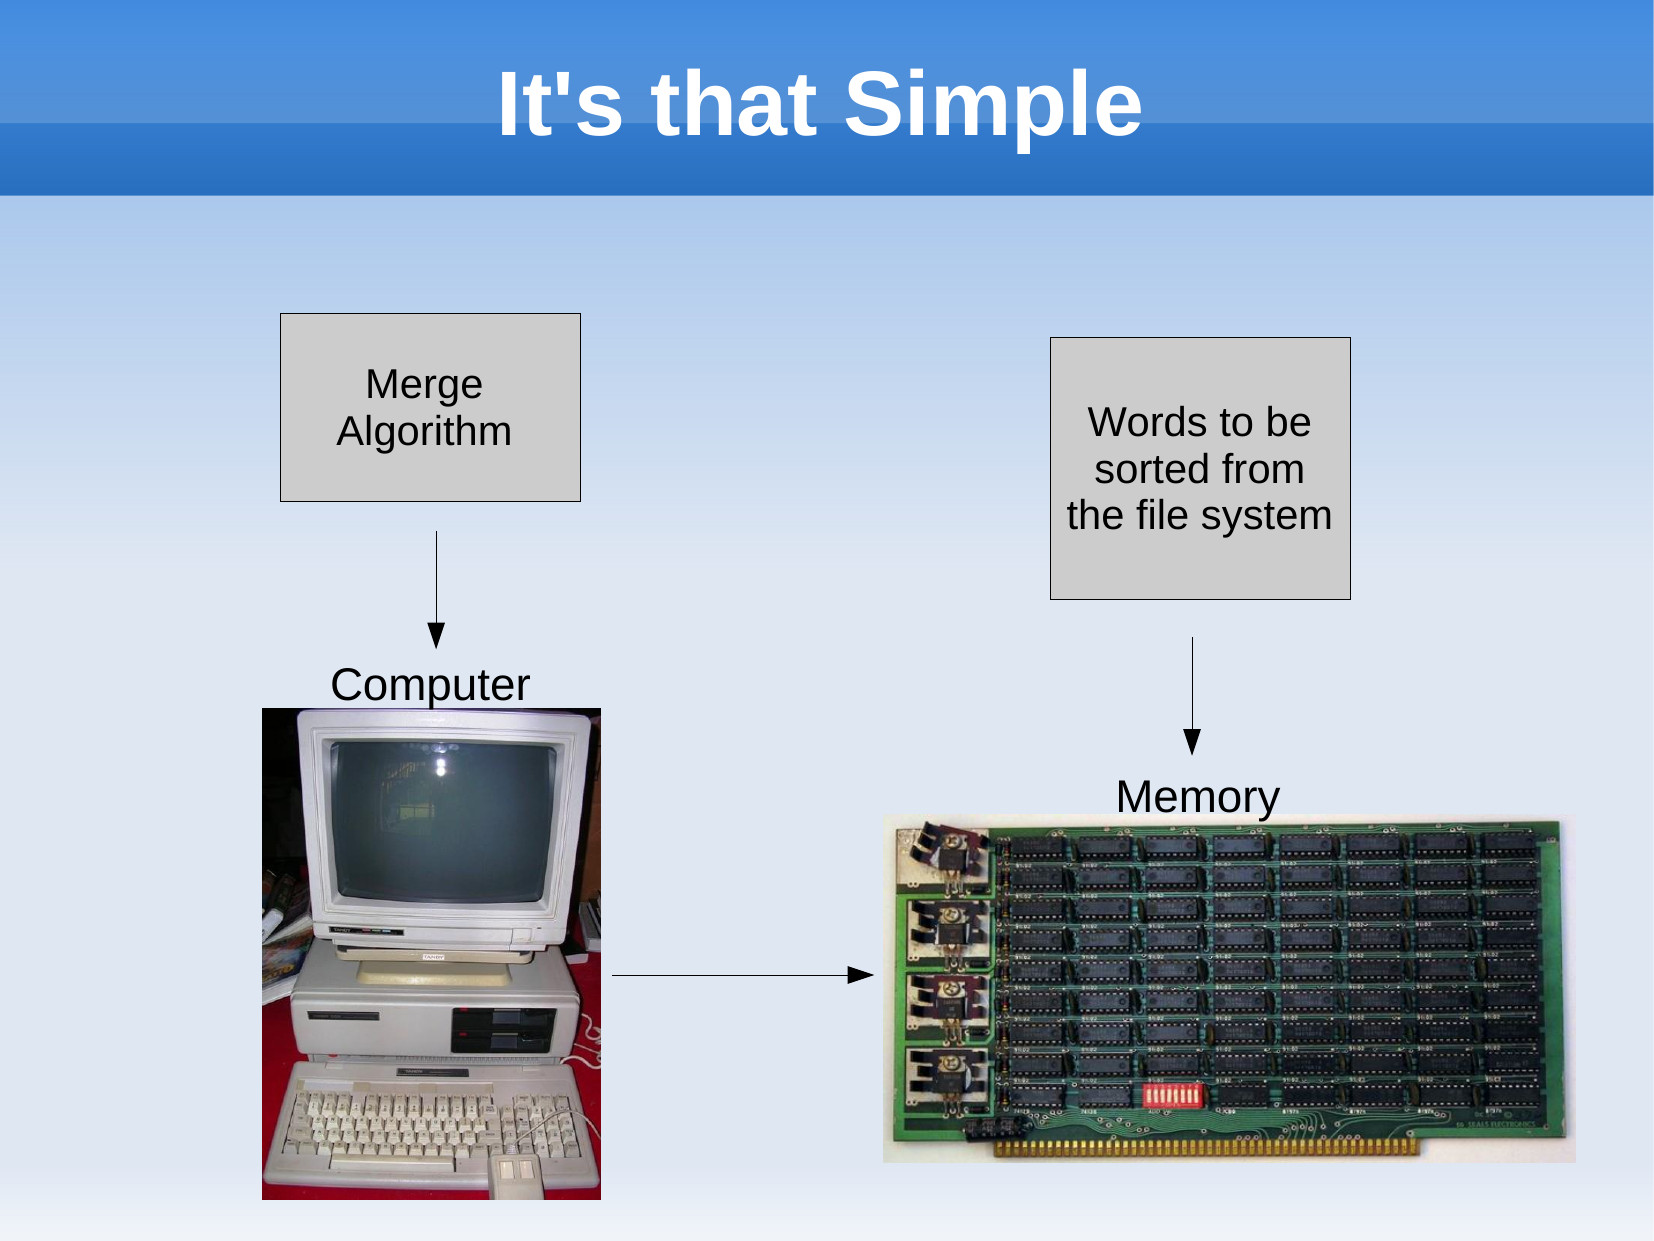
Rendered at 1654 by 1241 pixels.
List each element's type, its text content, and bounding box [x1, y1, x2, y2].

text_box Words to be sorted from the file system [1050, 337, 1351, 600]
title It's that Simple [76, 7, 1565, 200]
picture [0, 0, 1654, 1241]
text_box Computer [315, 651, 547, 718]
text_box Merge Algorithm [280, 313, 581, 502]
text_box Memory [1100, 763, 1296, 830]
